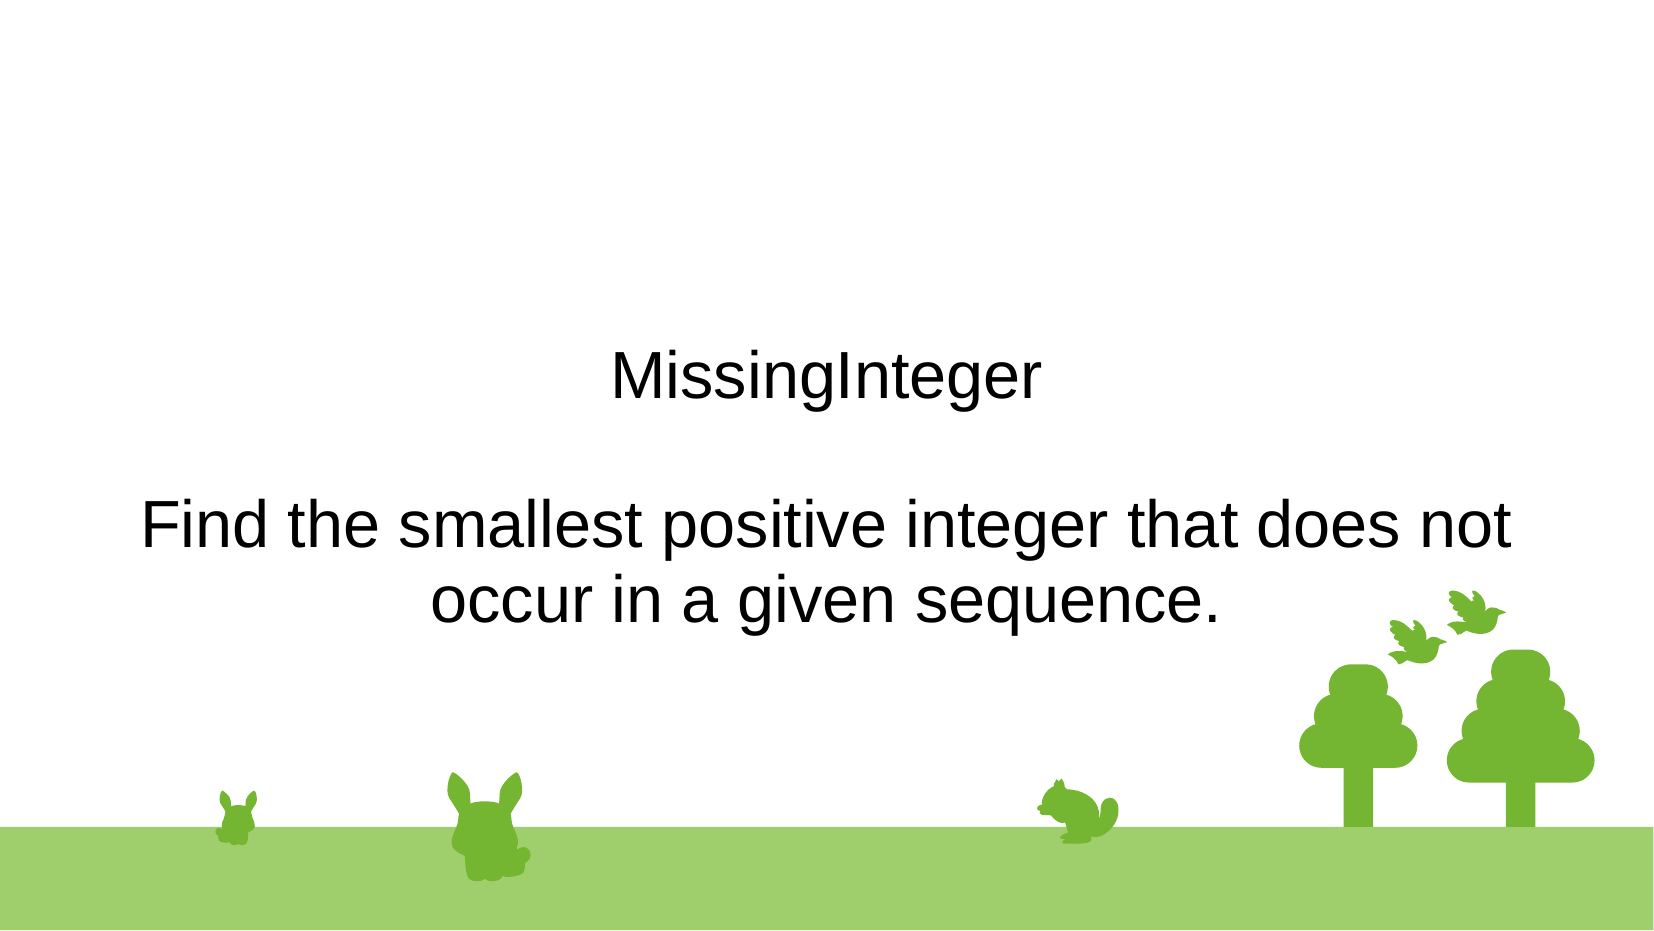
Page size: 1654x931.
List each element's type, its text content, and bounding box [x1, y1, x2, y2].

subtitle MissingInteger Find the smallest positive integer that does not occur in a given sequence. [88, 206, 1565, 768]
